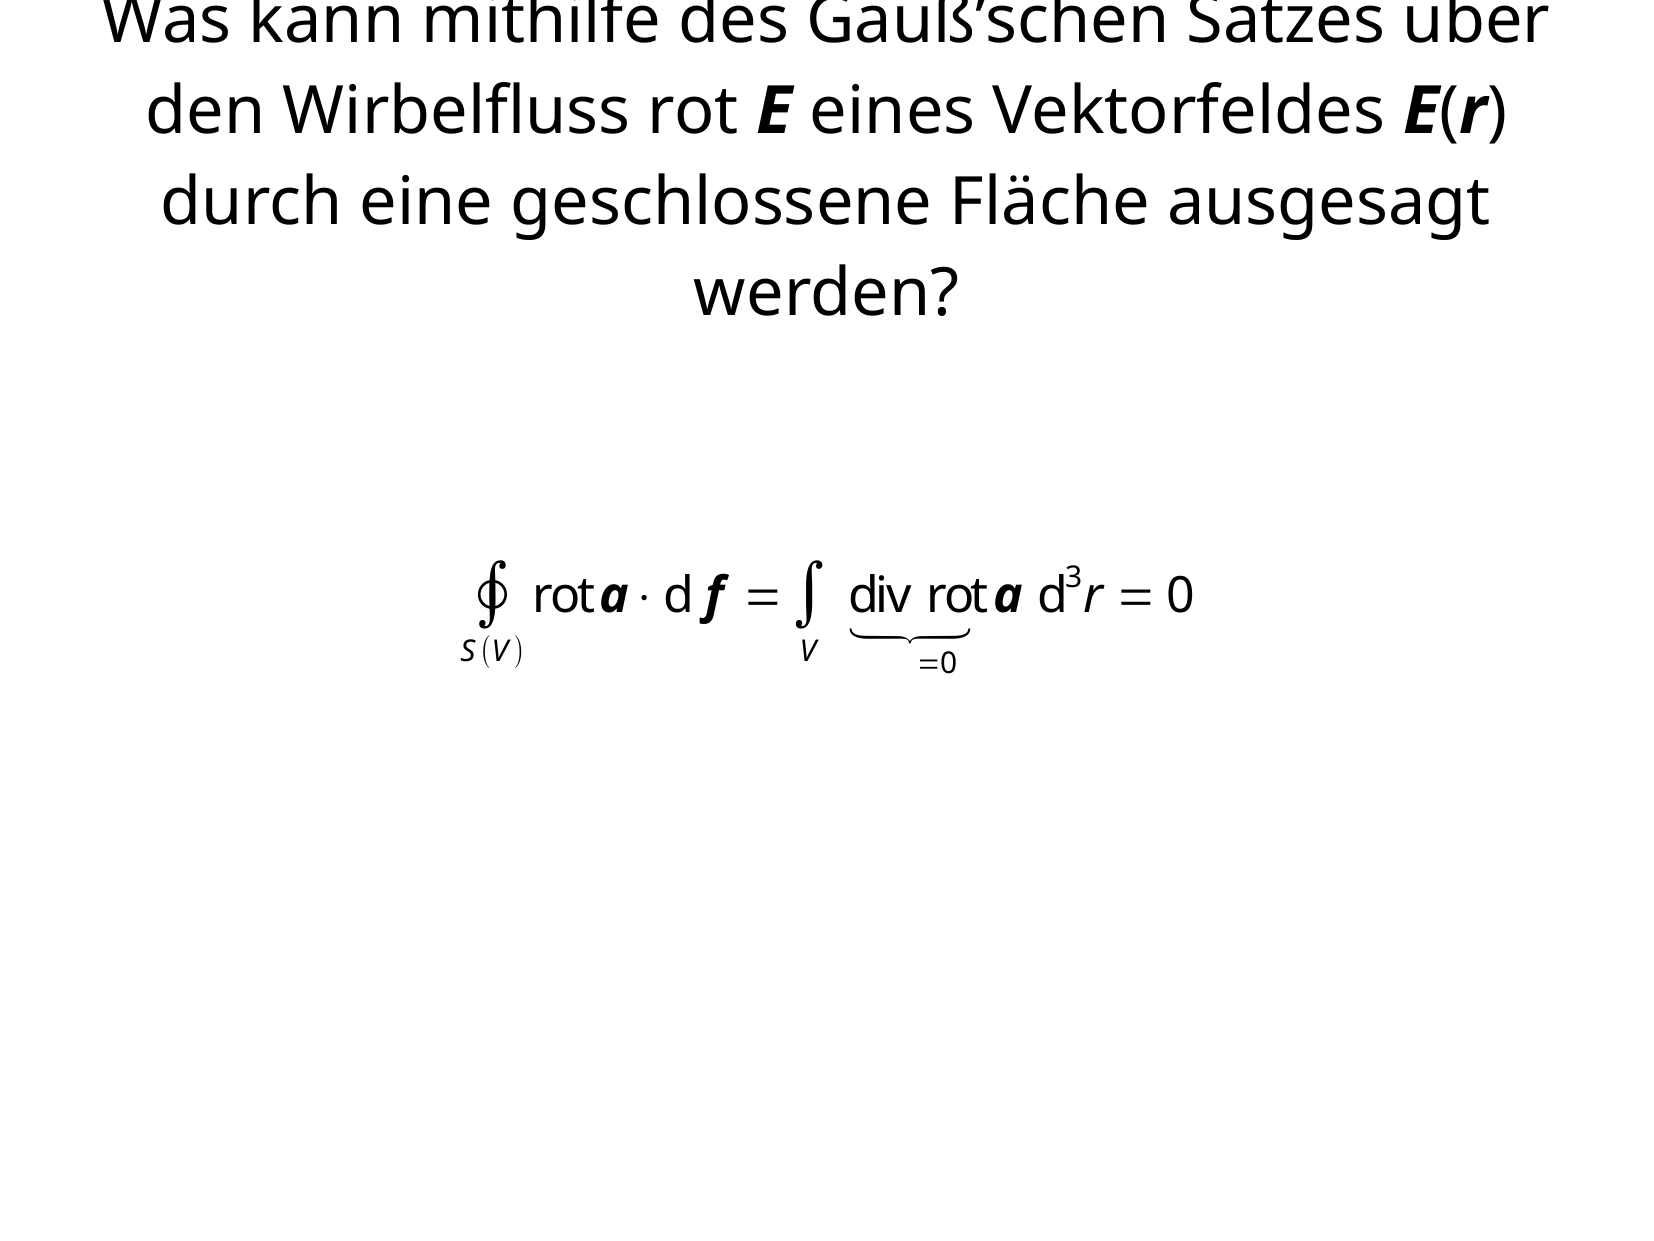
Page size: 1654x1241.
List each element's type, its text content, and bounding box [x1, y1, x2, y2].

chart [454, 557, 1200, 683]
title Was kann mithilfe des Gauß’schen Satzes über den Wirbelfluss rot E eines Vektorfeldes E(r) durch eine geschlossene Fläche ausgesagt werden? [82, 19, 1571, 287]
